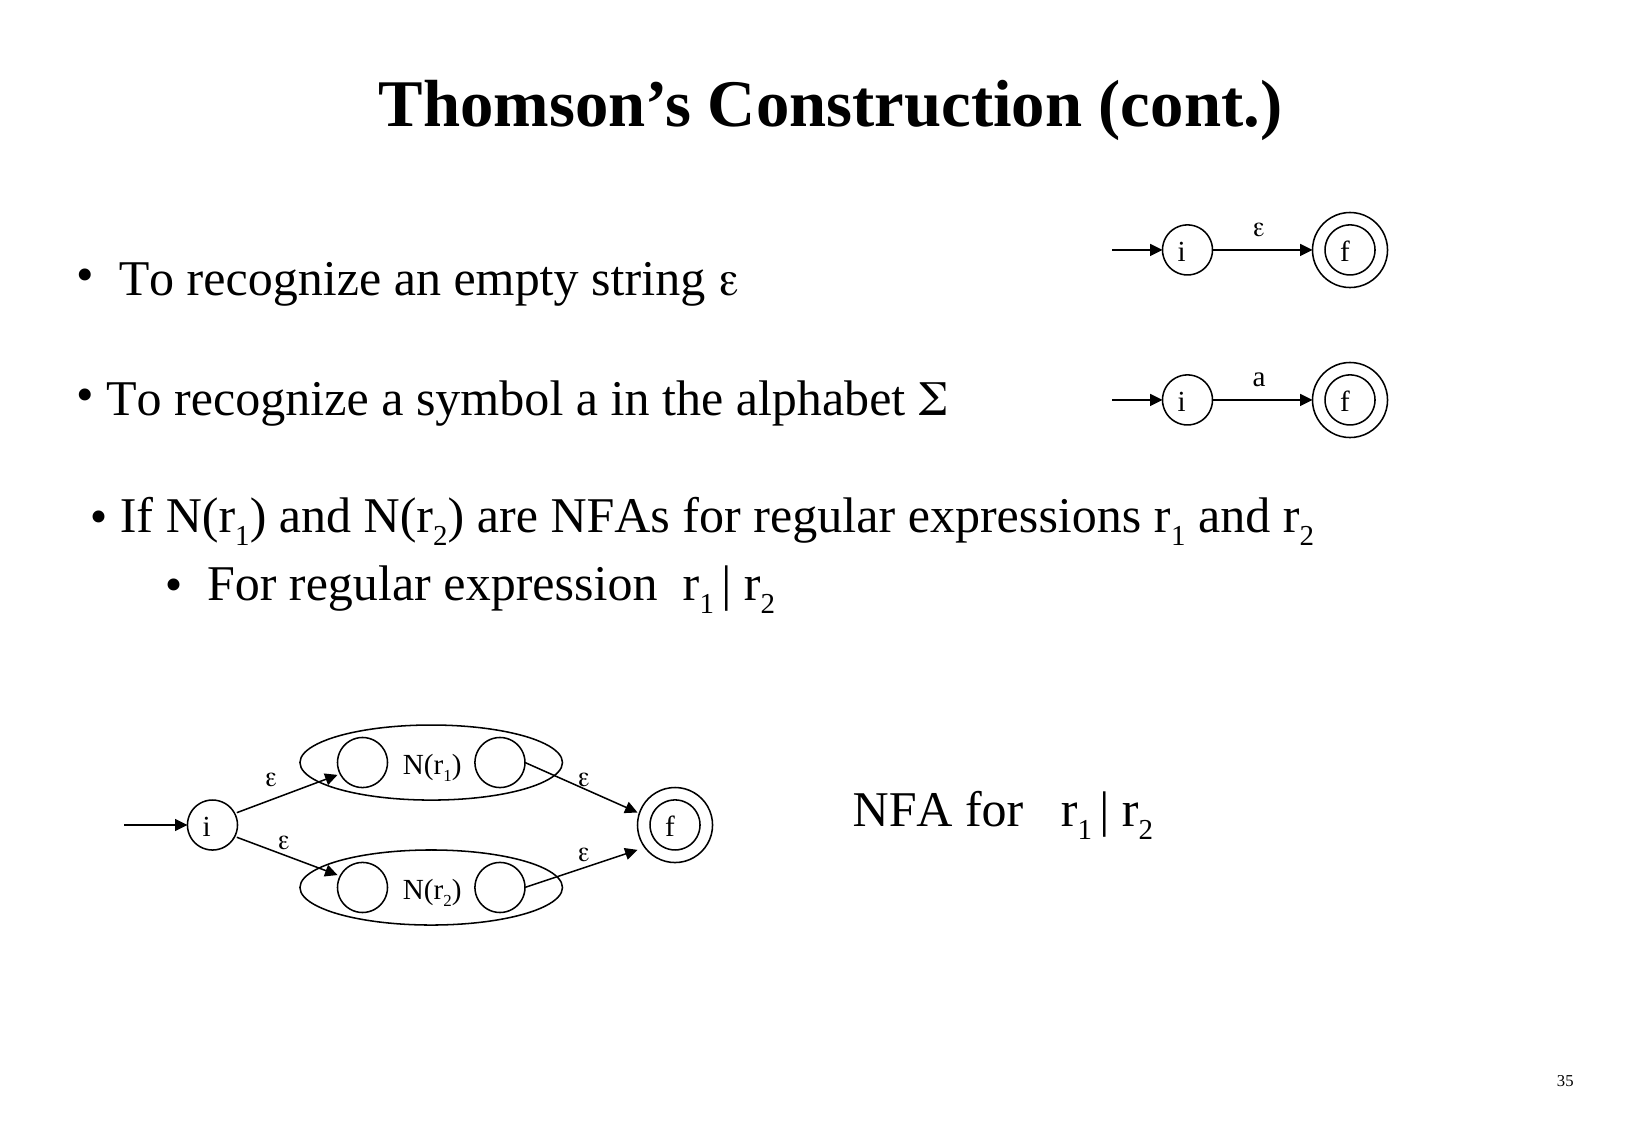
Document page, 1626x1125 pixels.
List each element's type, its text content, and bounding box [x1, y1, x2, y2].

text_box  [562, 749, 606, 801]
text_box <number> [1250, 1062, 1589, 1101]
text_box N(r2) [388, 862, 477, 918]
text_box  [249, 749, 294, 801]
text_box If N(r1) and N(r2) are NFAs for regular expressions r1 and r2 For regular expression r1 | r2 [75, 474, 1349, 627]
text_box i [1162, 224, 1201, 276]
text_box f [650, 799, 690, 851]
title Thomson’s Construction (cont.) [62, 24, 1600, 175]
text_box i [1162, 374, 1201, 426]
text_box  [262, 812, 306, 863]
text_box N(r1) [388, 737, 477, 793]
text_box f [1325, 374, 1365, 426]
text_box a [1237, 349, 1281, 399]
text_box f [1325, 224, 1365, 276]
text_box i [187, 799, 226, 851]
text_box  [1237, 199, 1281, 251]
text_box To recognize an empty string  To recognize a symbol a in the alphabet  [61, 237, 963, 493]
text_box  [562, 824, 606, 876]
text_box NFA for r1 | r2 [837, 769, 1169, 853]
